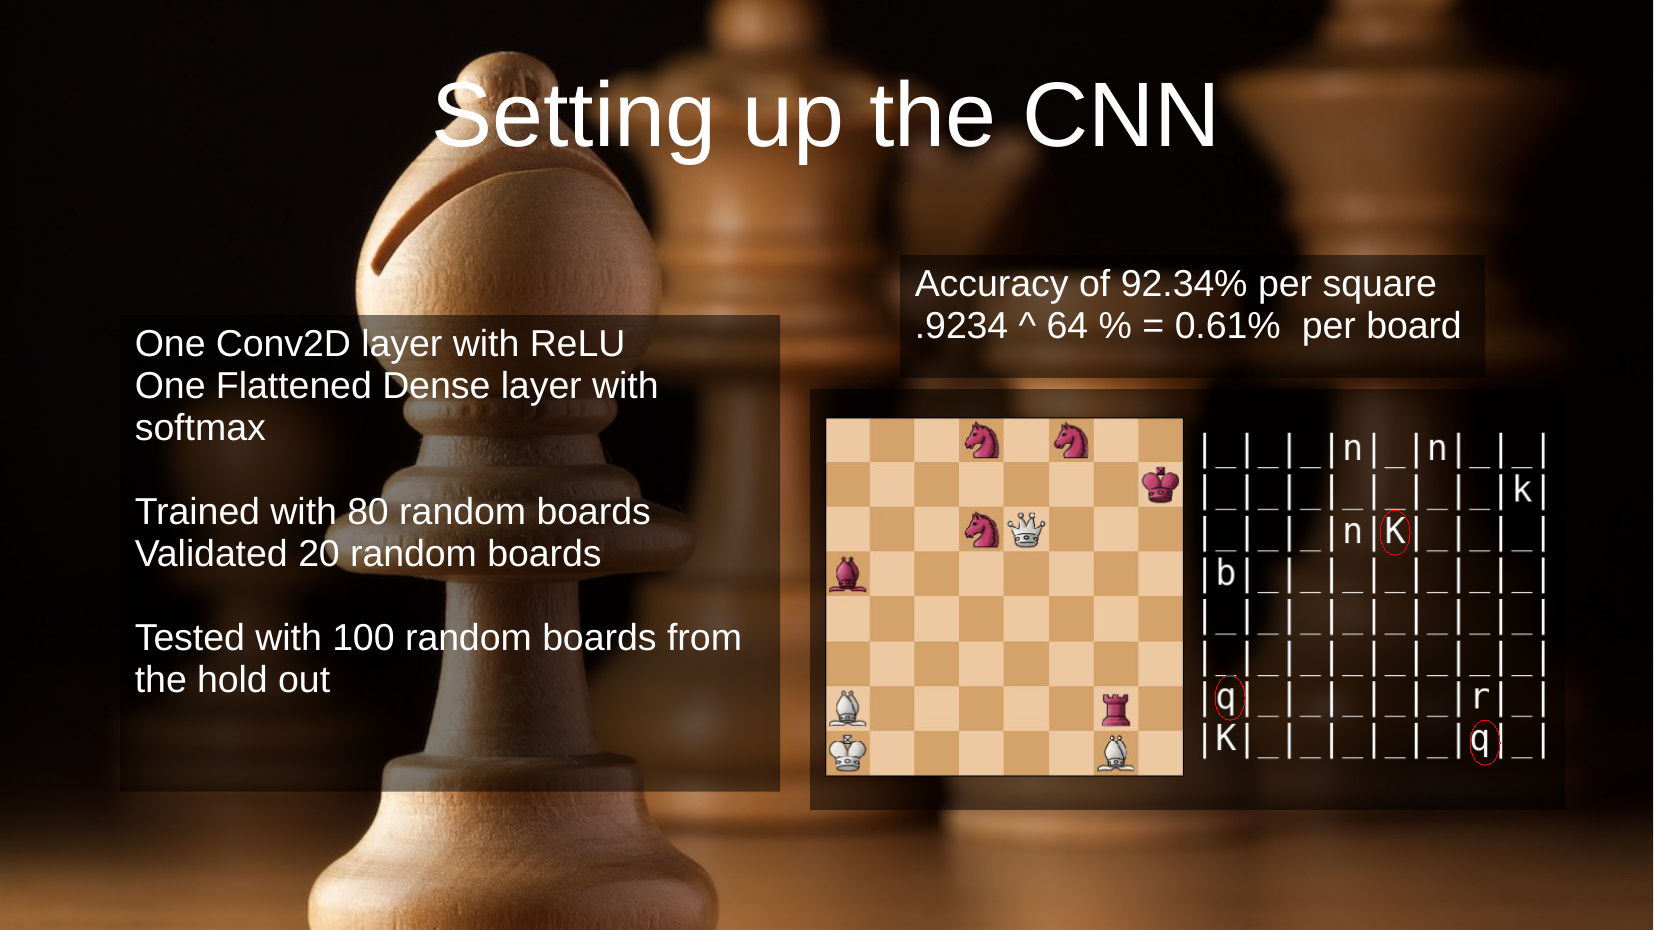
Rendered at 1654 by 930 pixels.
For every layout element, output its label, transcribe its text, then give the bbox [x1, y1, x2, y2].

text_box Accuracy of 92.34% per square .9234 ^ 64 % = 0.61% per board [900, 255, 1486, 378]
text_box One Conv2D layer with ReLU One Flattened Dense layer with softmax Trained with 80 random boards Validated 20 random boards Tested with 100 random boards from the hold out [120, 315, 781, 792]
title Setting up the CNN [82, 37, 1571, 193]
picture [0, 0, 1654, 930]
